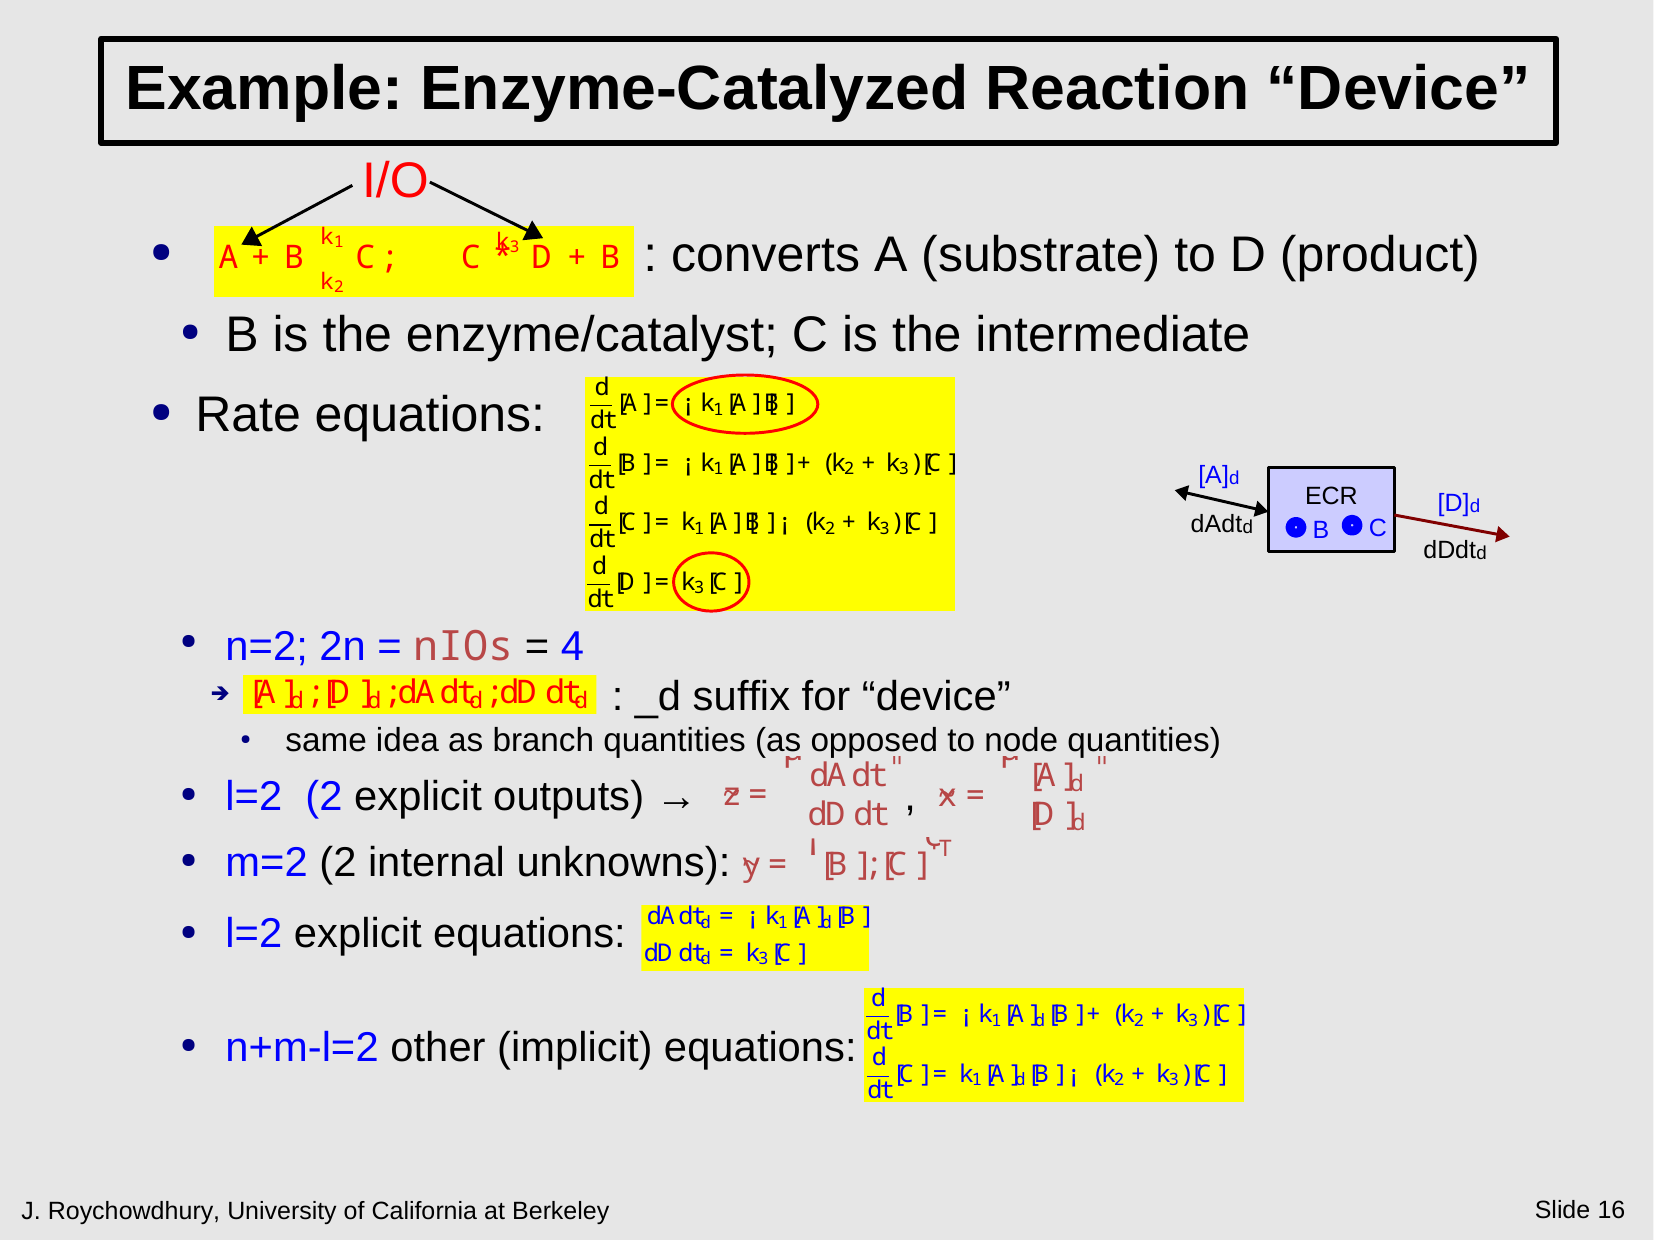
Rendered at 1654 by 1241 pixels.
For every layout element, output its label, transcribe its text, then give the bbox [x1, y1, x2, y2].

text_box ECR [1268, 467, 1395, 552]
picture [863, 987, 1245, 1103]
picture [674, 377, 816, 431]
text_box [1346, 519, 1359, 532]
text_box C [1368, 514, 1387, 543]
picture [213, 225, 635, 298]
picture [641, 905, 870, 971]
text_box dDdtd [1423, 535, 1487, 569]
text_box dAdtd [1190, 509, 1253, 543]
title Example: Enzyme-Catalyzed Reaction “Device” [101, 38, 1557, 144]
list : converts A (substrate) to D (product) B is the enzyme/catalyst; C is the intermediate Rate equations: n=2; 2n = nIOs = 4 : _d suffix for “device” same idea as branch quantities (as opposed to node quantities) l=2 (2 explicit outputs) → , m=2 (2 internal unknowns): l=2 explicit equations: n+m-l=2 other (implicit) equations: [120, 230, 1568, 1126]
text_box B [1312, 516, 1330, 545]
text_box [D]d [1437, 489, 1481, 522]
picture [676, 555, 747, 609]
text_box I/O [362, 151, 438, 208]
text_box [A]d [1198, 461, 1240, 494]
text_box [1290, 521, 1302, 534]
picture [242, 675, 597, 715]
picture [584, 376, 955, 611]
picture [718, 756, 1116, 890]
